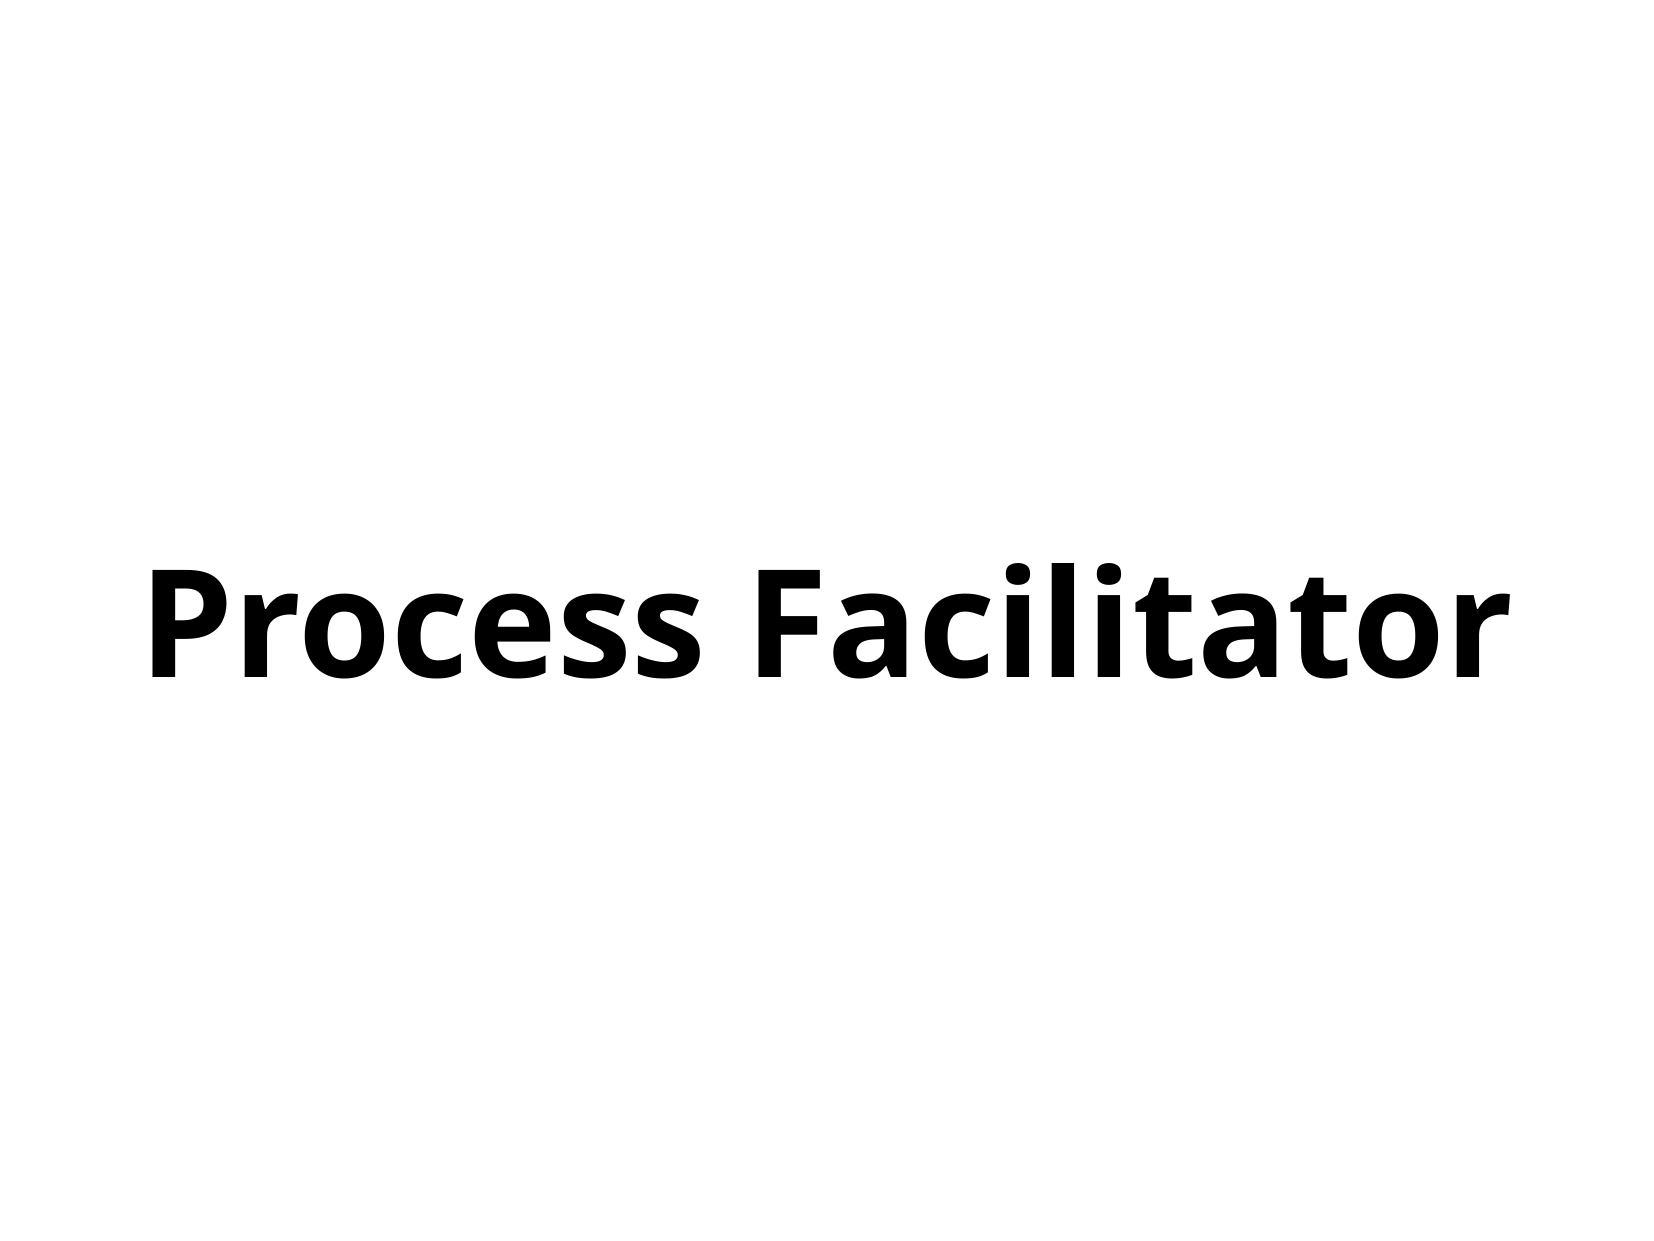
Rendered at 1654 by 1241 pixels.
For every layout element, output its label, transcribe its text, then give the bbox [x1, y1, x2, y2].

title Process Facilitator [59, 57, 1595, 1182]
